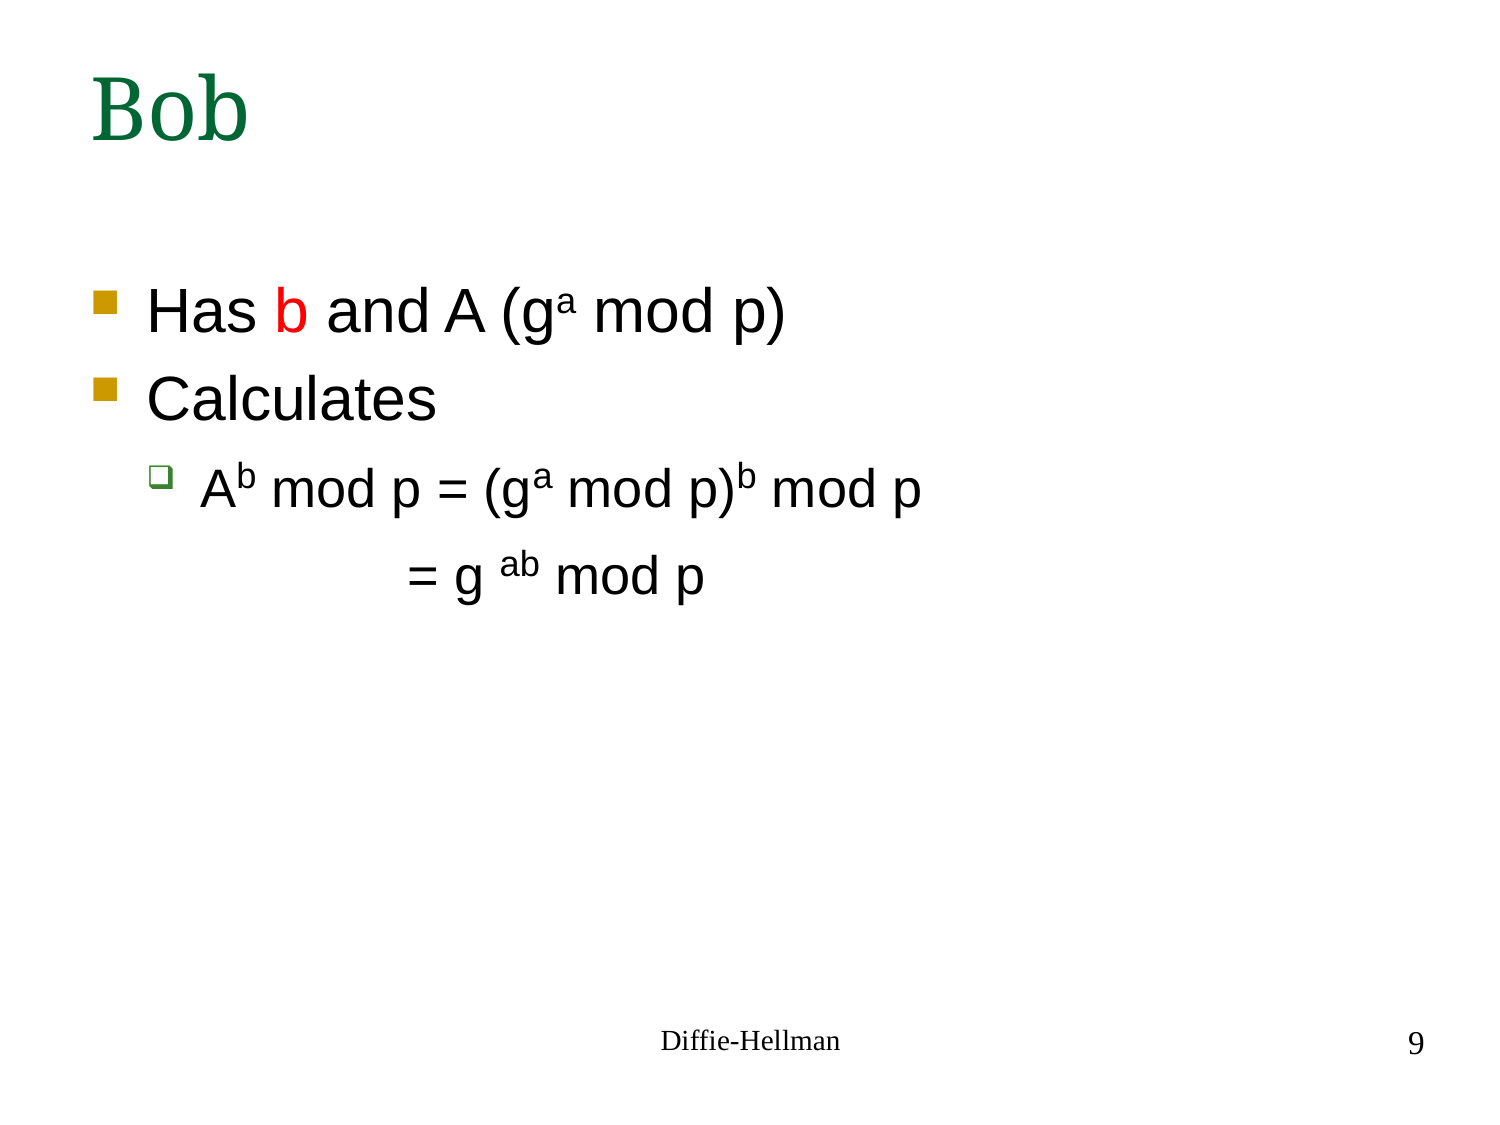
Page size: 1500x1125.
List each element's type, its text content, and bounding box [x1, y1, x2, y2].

list Has b and A (ga mod p) Calculates Ab mod p = (ga mod p)b mod p = g ab mod p [75, 262, 1425, 1006]
title Bob [75, 45, 1425, 233]
